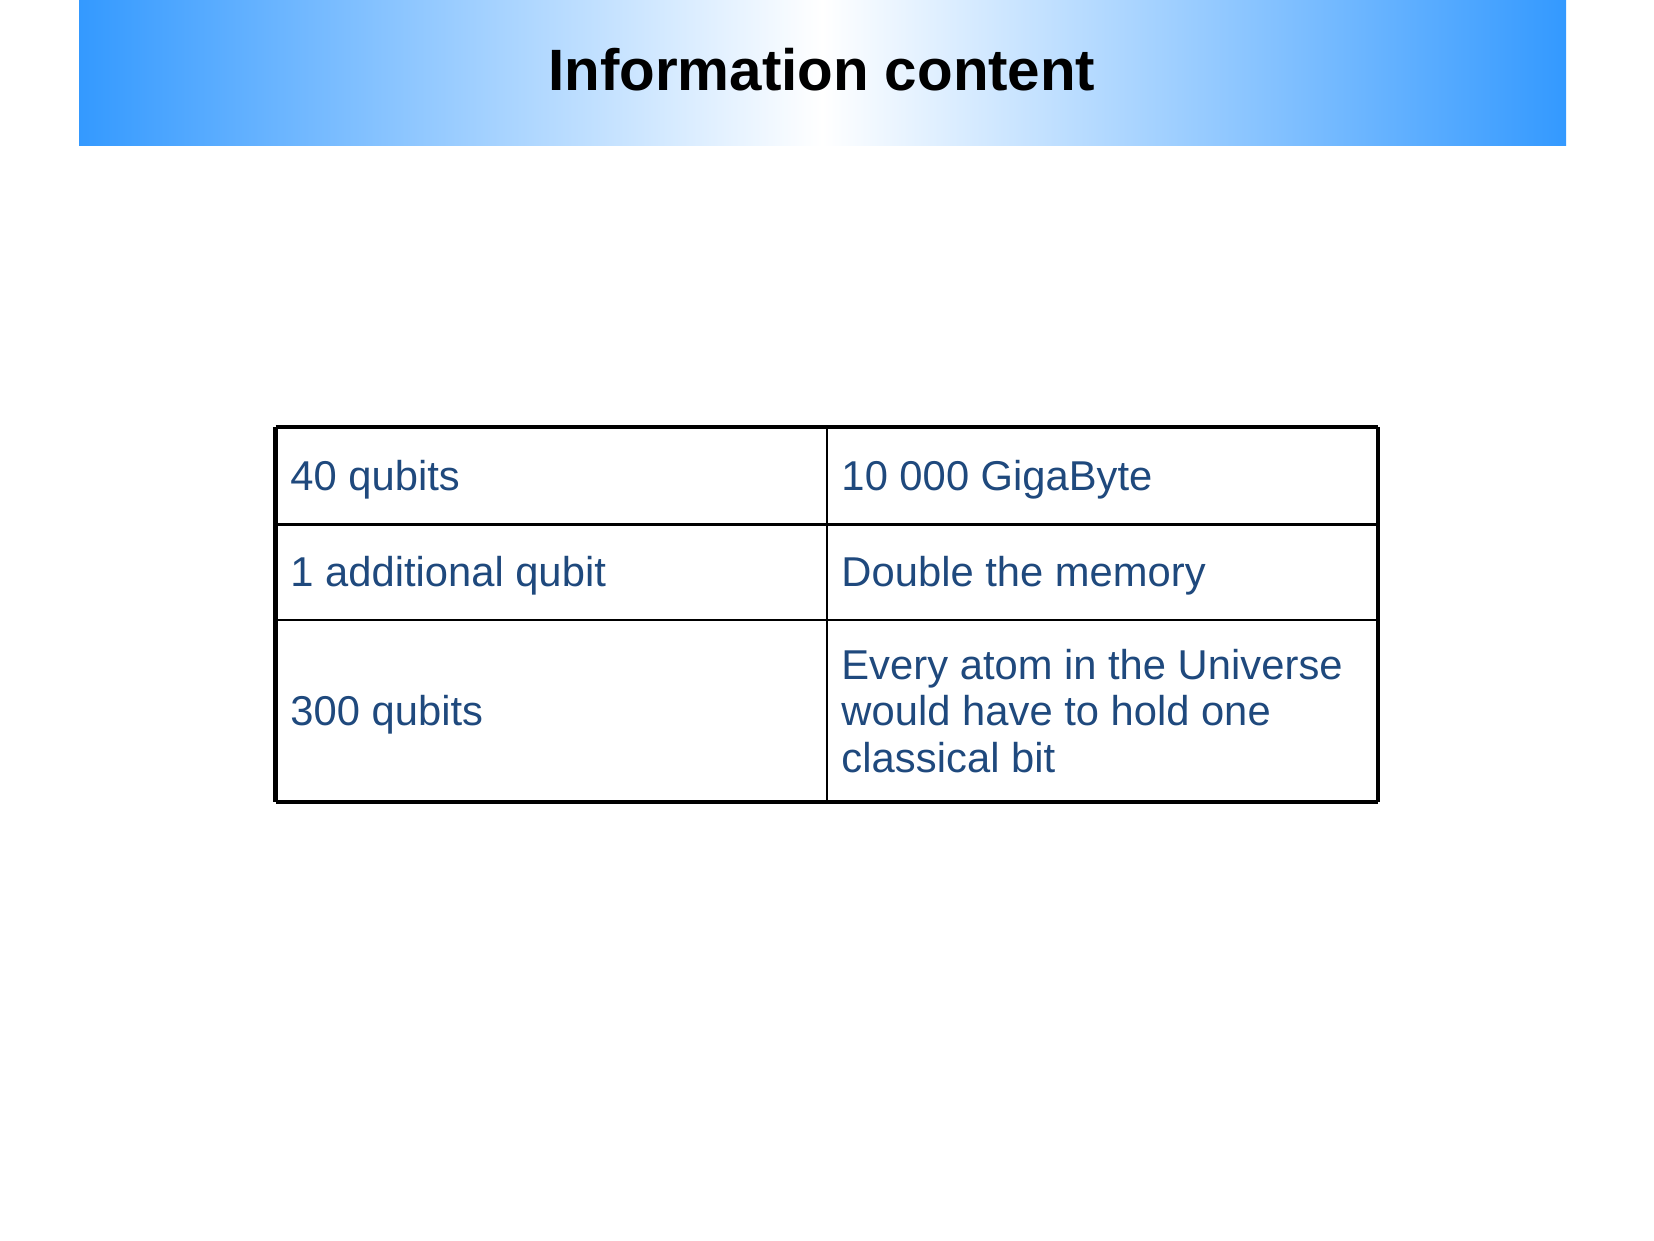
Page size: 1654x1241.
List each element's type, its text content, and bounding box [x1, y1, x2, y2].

text_box Double the memory [828, 526, 1376, 619]
text_box Every atom in the Universe would have to hold one classical bit [828, 621, 1376, 800]
text_box 10 000 GigaByte [828, 429, 1376, 523]
text_box Information content [533, 29, 1111, 111]
text_box 40 qubits [278, 429, 826, 523]
text_box [79, 0, 1654, 146]
text_box 300 qubits [278, 621, 826, 800]
text_box 1 additional qubit [278, 526, 826, 619]
